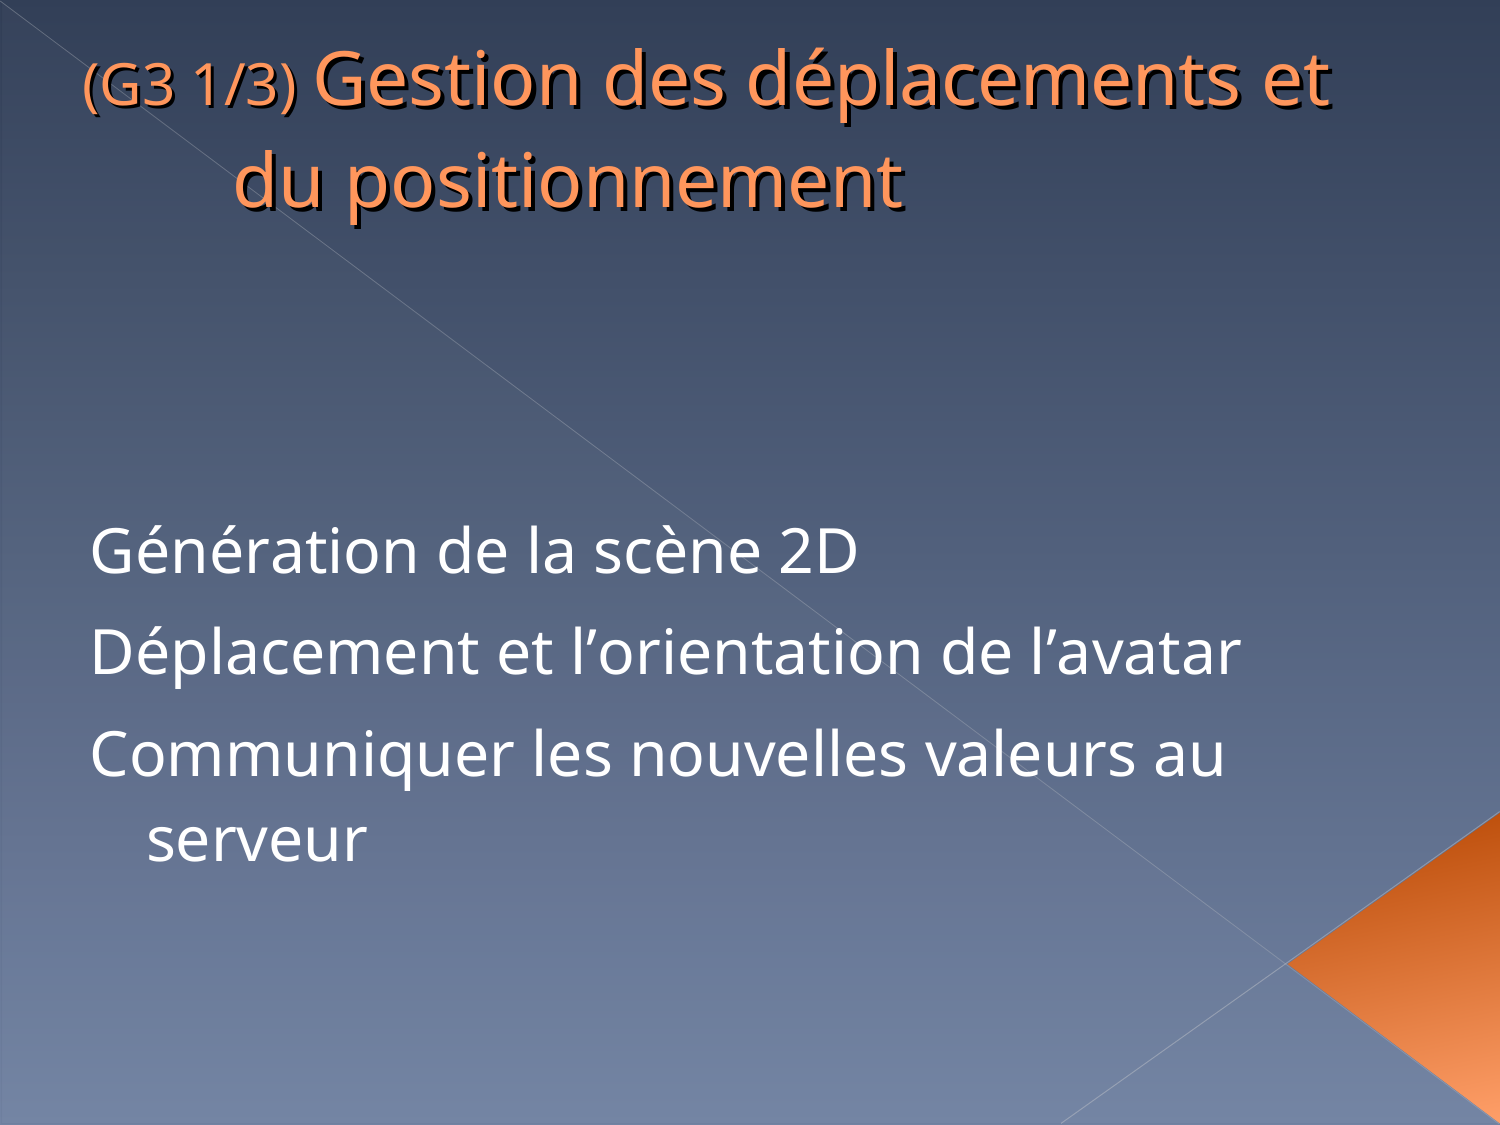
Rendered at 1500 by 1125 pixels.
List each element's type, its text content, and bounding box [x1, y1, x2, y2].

title (G3 1/3) Gestion des déplacements et du positionnement [0, 44, 1477, 313]
list Génération de la scène 2D Déplacement et l’orientation de l’avatar Communiquer les nouvelles valeurs au serveur [75, 498, 1426, 1125]
